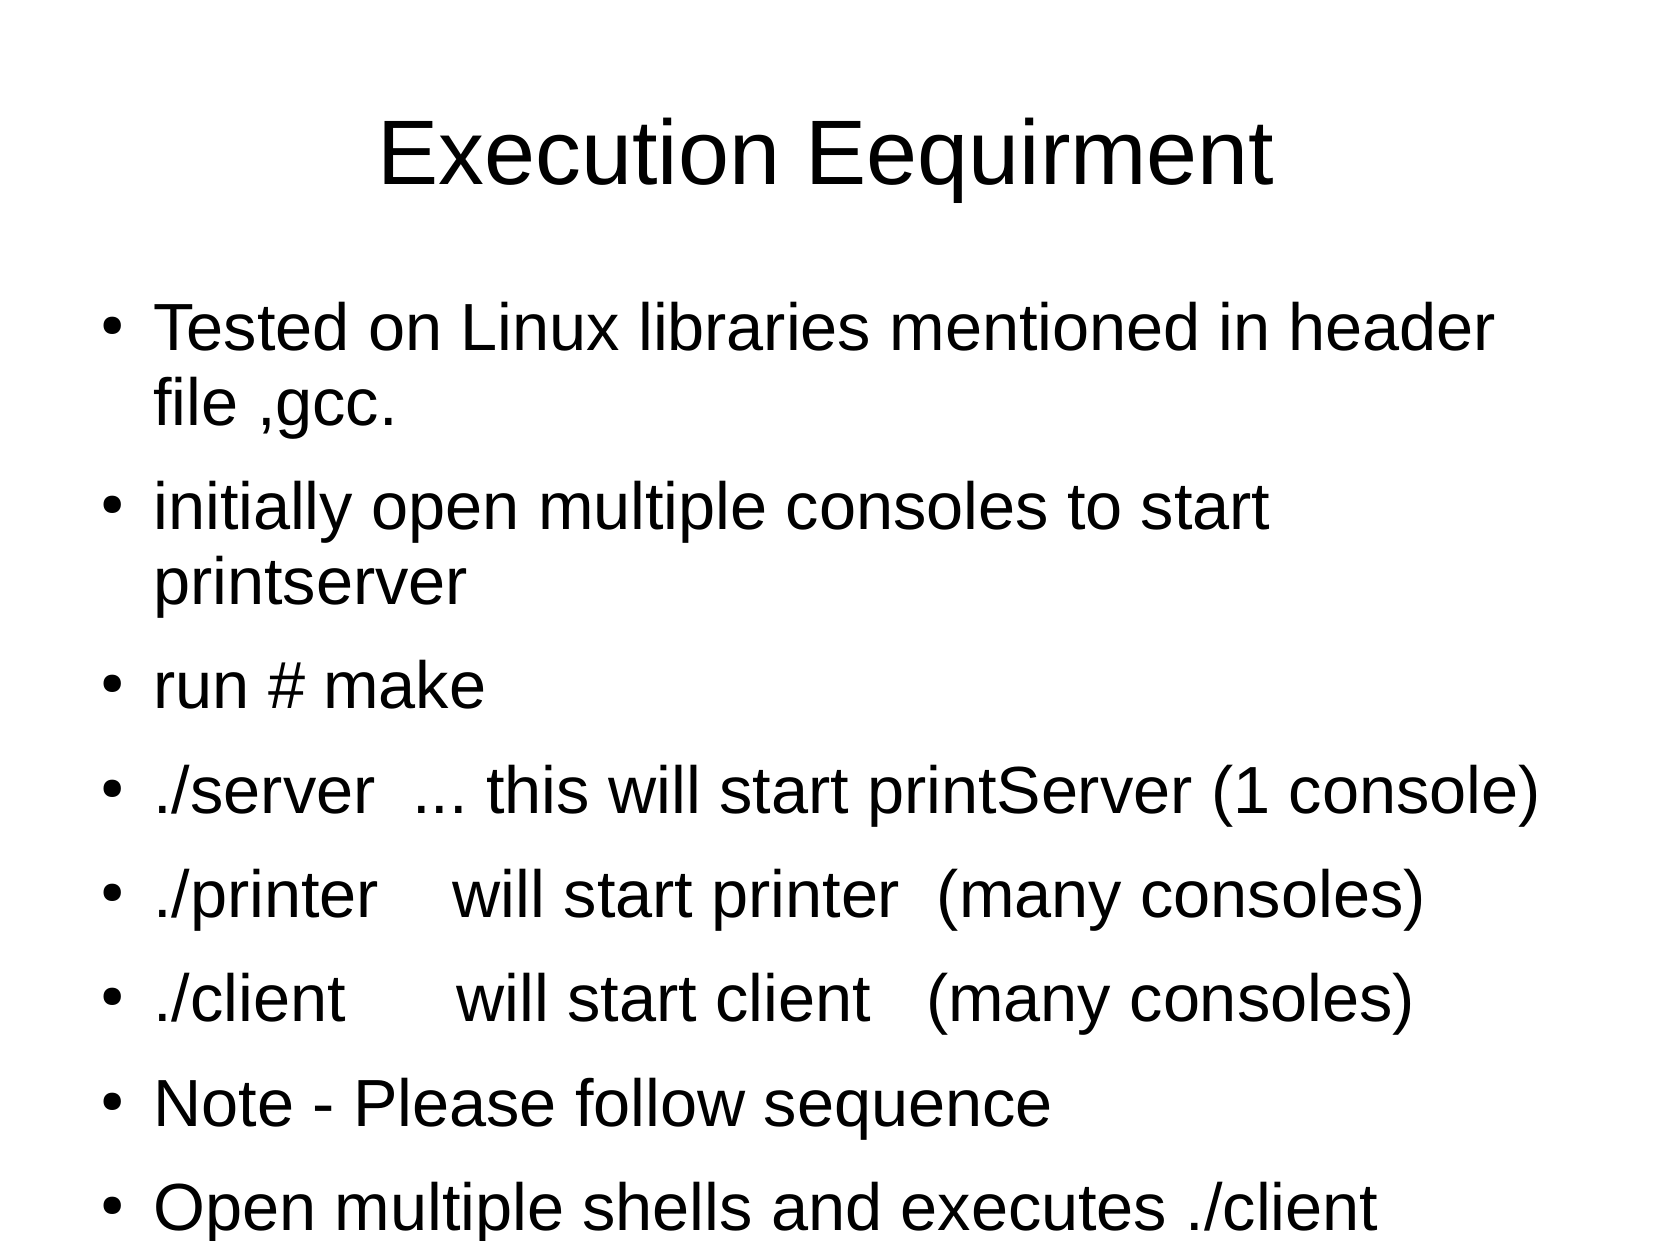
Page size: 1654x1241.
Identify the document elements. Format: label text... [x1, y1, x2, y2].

title Execution Eequirment [82, 56, 1571, 250]
list Tested on Linux libraries mentioned in header file ,gcc. initially open multiple consoles to start printserver run # make ./server ... this will start printServer (1 console) ./printer will start printer (many consoles) ./client will start client (many consoles) Note - Please follow sequence Open multiple shells and executes ./client and /.printer every time to add more connection [82, 290, 1571, 1241]
